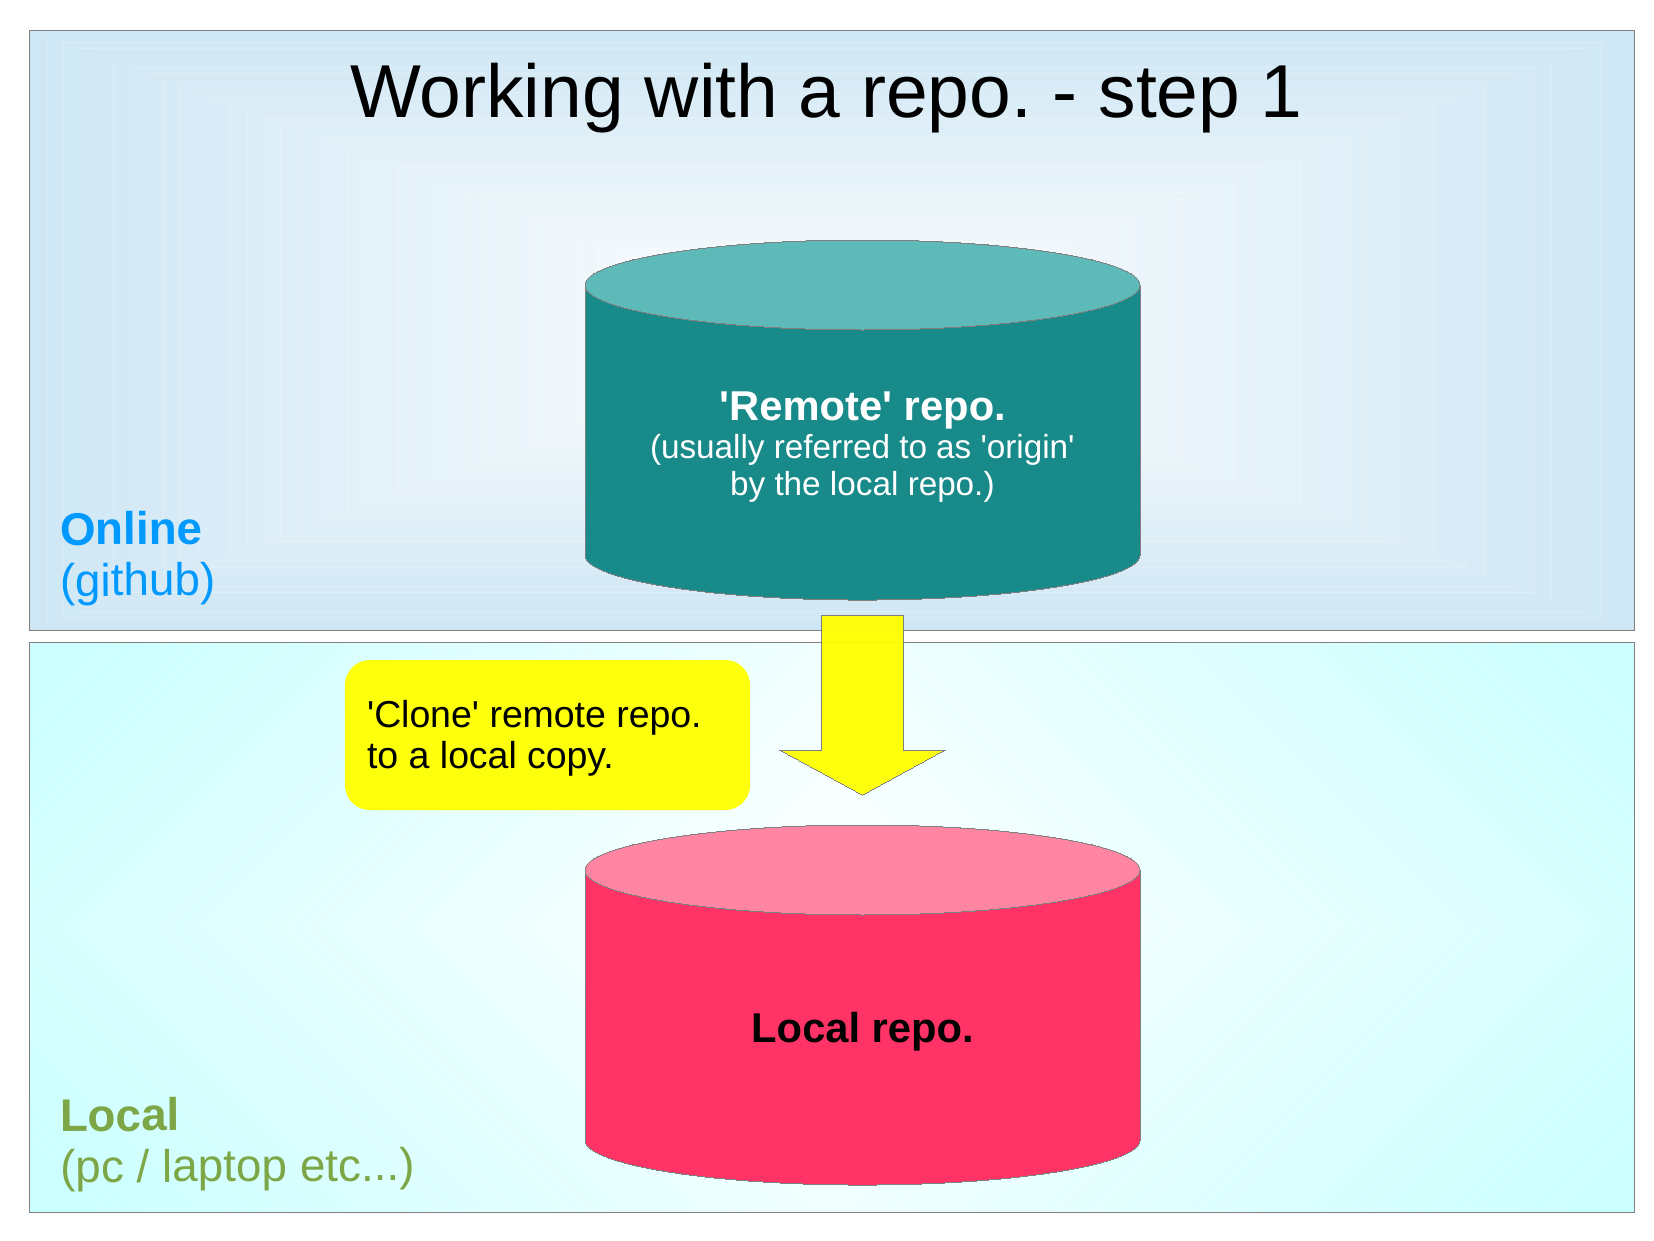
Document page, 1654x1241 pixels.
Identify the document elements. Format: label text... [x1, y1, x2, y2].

title Working with a repo. - step 1 [82, 0, 1571, 196]
text_box Local (pc / laptop etc...) [44, 1080, 430, 1200]
text_box [29, 30, 1635, 1213]
text_box 'Clone' remote repo. to a local copy. [345, 660, 751, 811]
text_box 'Remote' repo. (usually referred to as 'origin' by the local repo.) [585, 286, 1141, 601]
text_box Local repo. [585, 871, 1141, 1186]
text_box Online (github) [44, 495, 231, 614]
